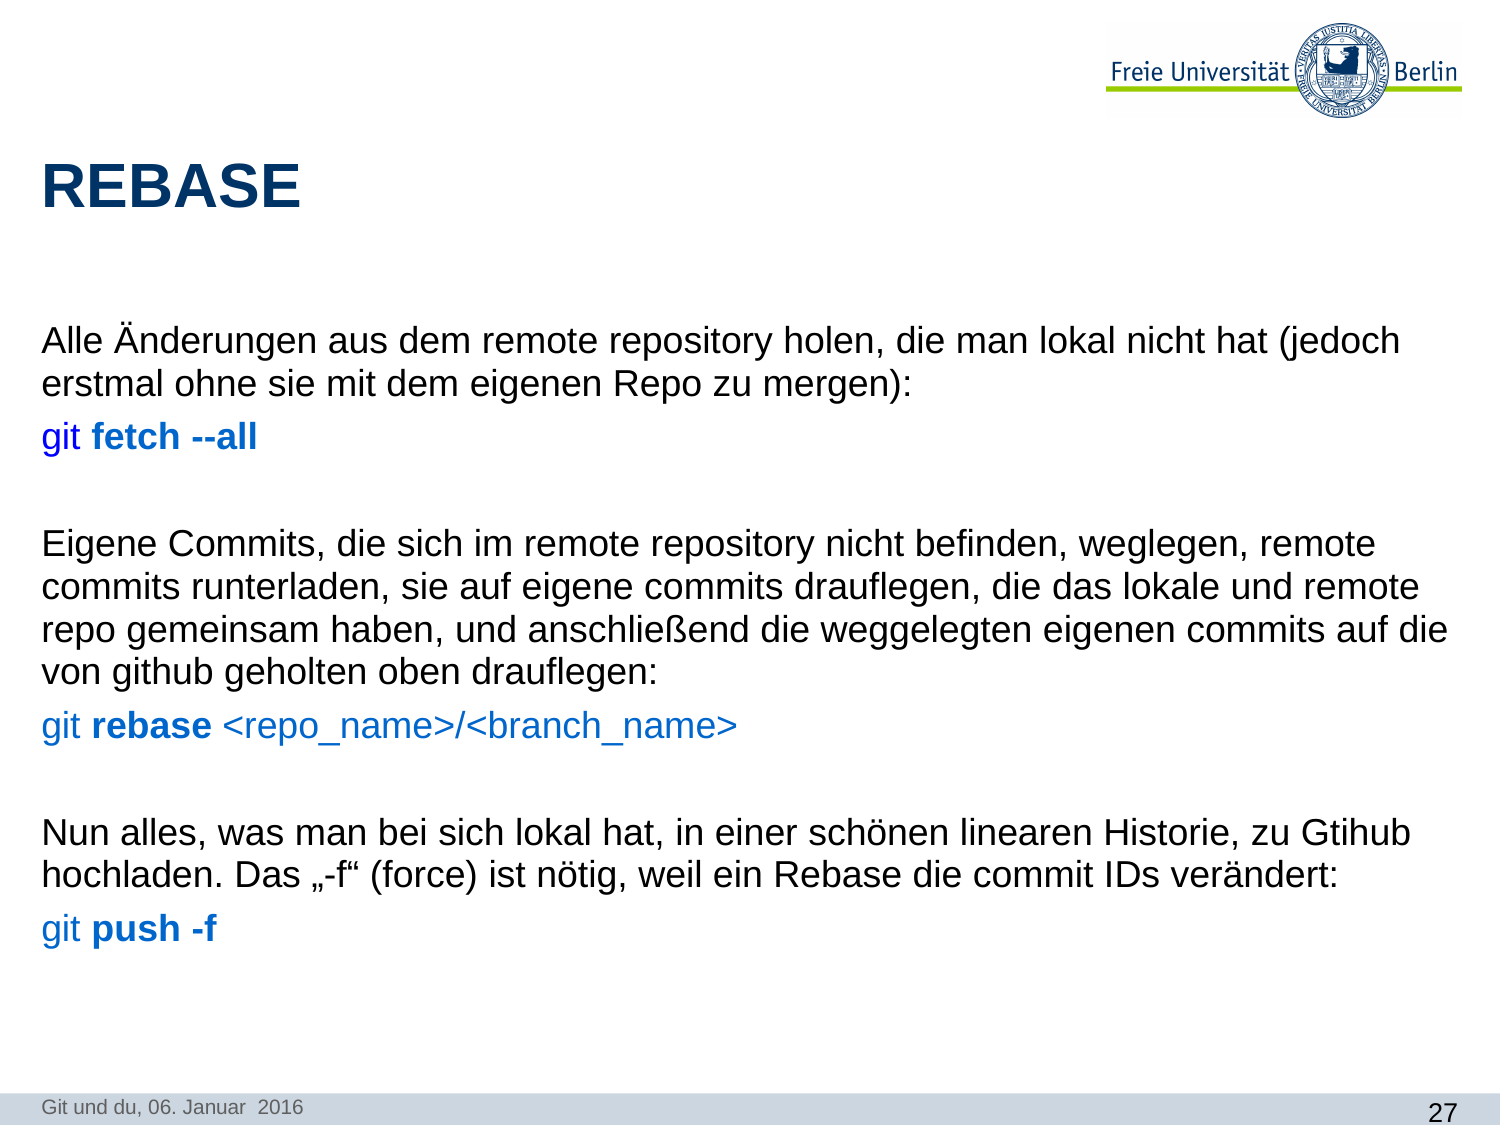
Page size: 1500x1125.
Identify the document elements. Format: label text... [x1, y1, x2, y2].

title REBASE [41, 150, 1460, 221]
picture [1106, 23, 1462, 118]
list Alle Änderungen aus dem remote repository holen, die man lokal nicht hat (jedoch erstmal ohne sie mit dem eigenen Repo zu mergen): git fetch --all Eigene Commits, die sich im remote repository nicht befinden, weglegen, remote commits runterladen, sie auf eigene commits drauflegen, die das lokale und remote repo gemeinsam haben, und anschließend die weggelegten eigenen commits auf die von github geholten oben drauflegen: git rebase <repo_name>/<branch_name> Nun alles, was man bei sich lokal hat, in einer schönen linearen Historie, zu Gtihub hochladen. Das „-f“ (force) ist nötig, weil ein Rebase die commit IDs verändert: git push -f [41, 265, 1460, 1064]
